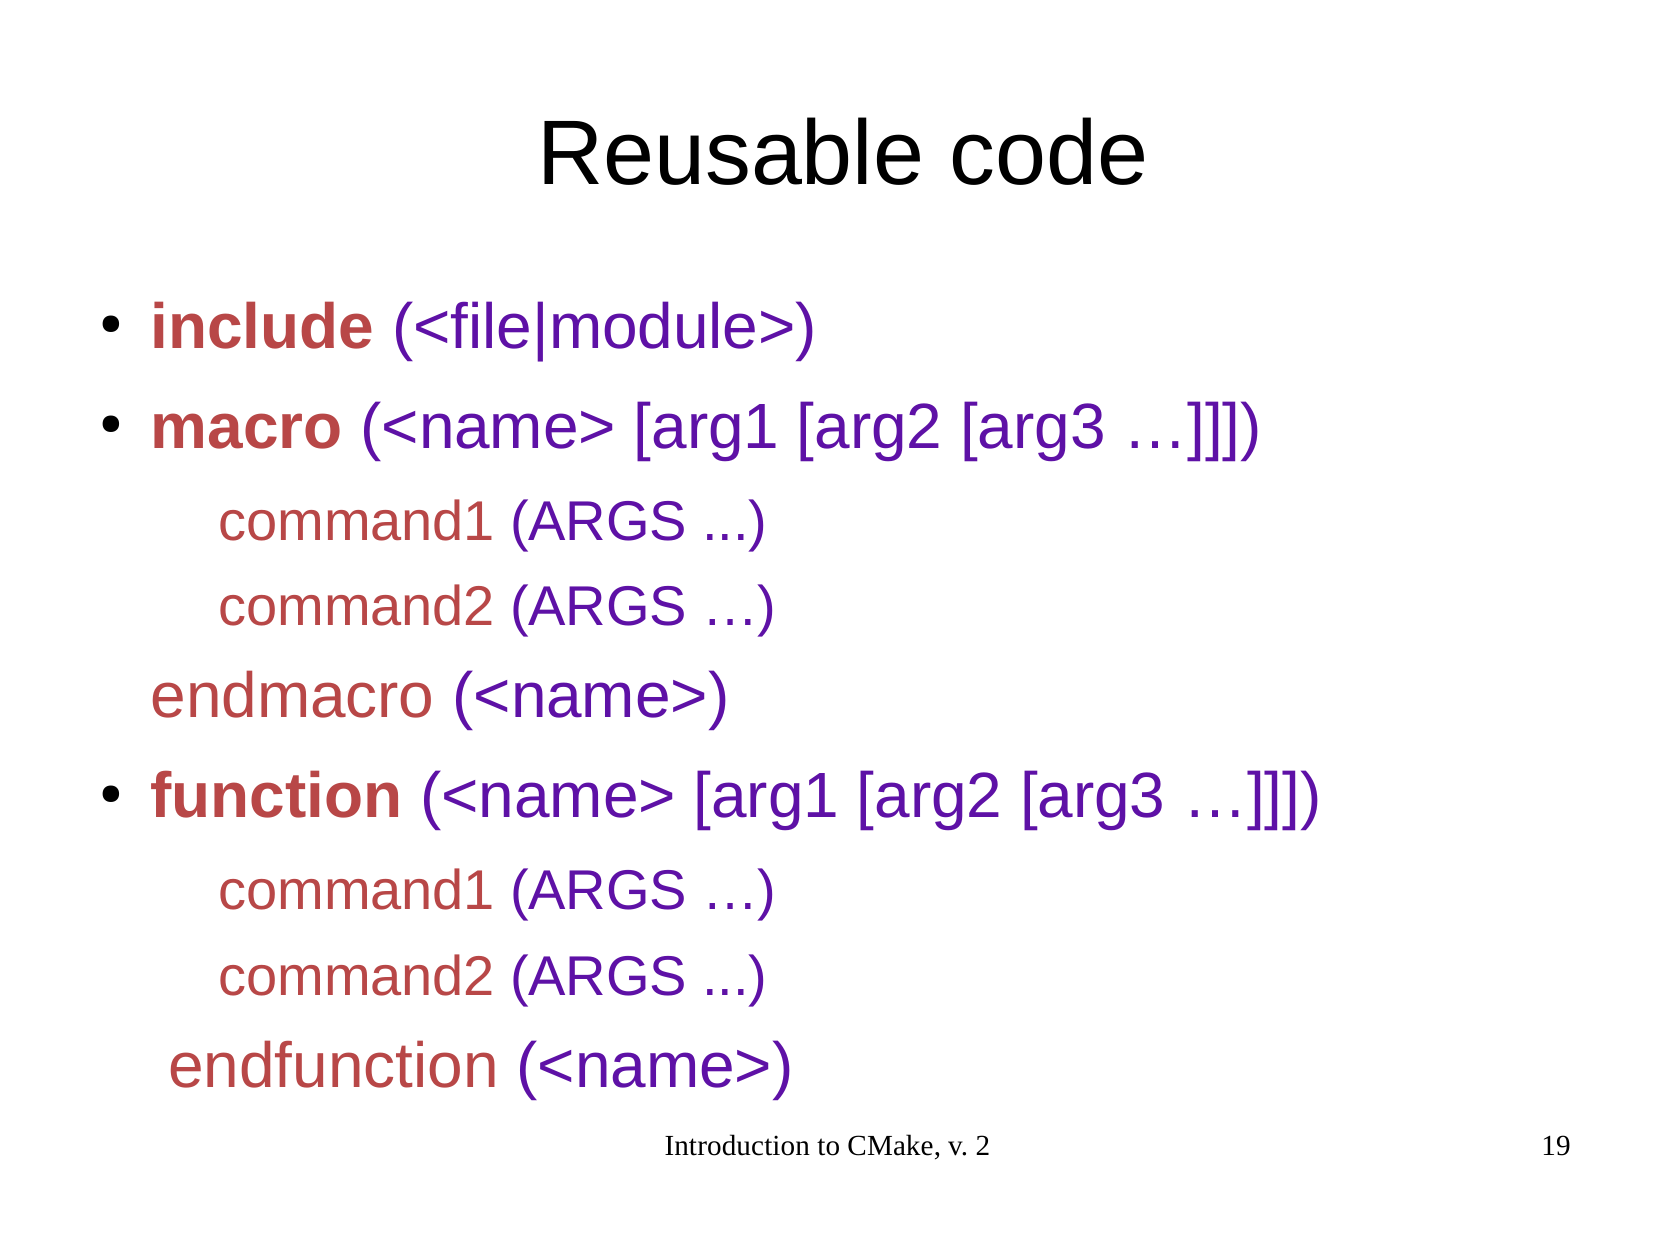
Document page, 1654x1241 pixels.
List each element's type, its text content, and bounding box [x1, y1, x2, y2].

list include (<file|module>) macro (<name> [arg1 [arg2 [arg3 …]]]) command1 (ARGS ...) command2 (ARGS …) endmacro (<name>) function (<name> [arg1 [arg2 [arg3 …]]]) command1 (ARGS …) command2 (ARGS ...) endfunction (<name>) [82, 290, 1571, 1109]
title Reusable code [82, 56, 1571, 250]
